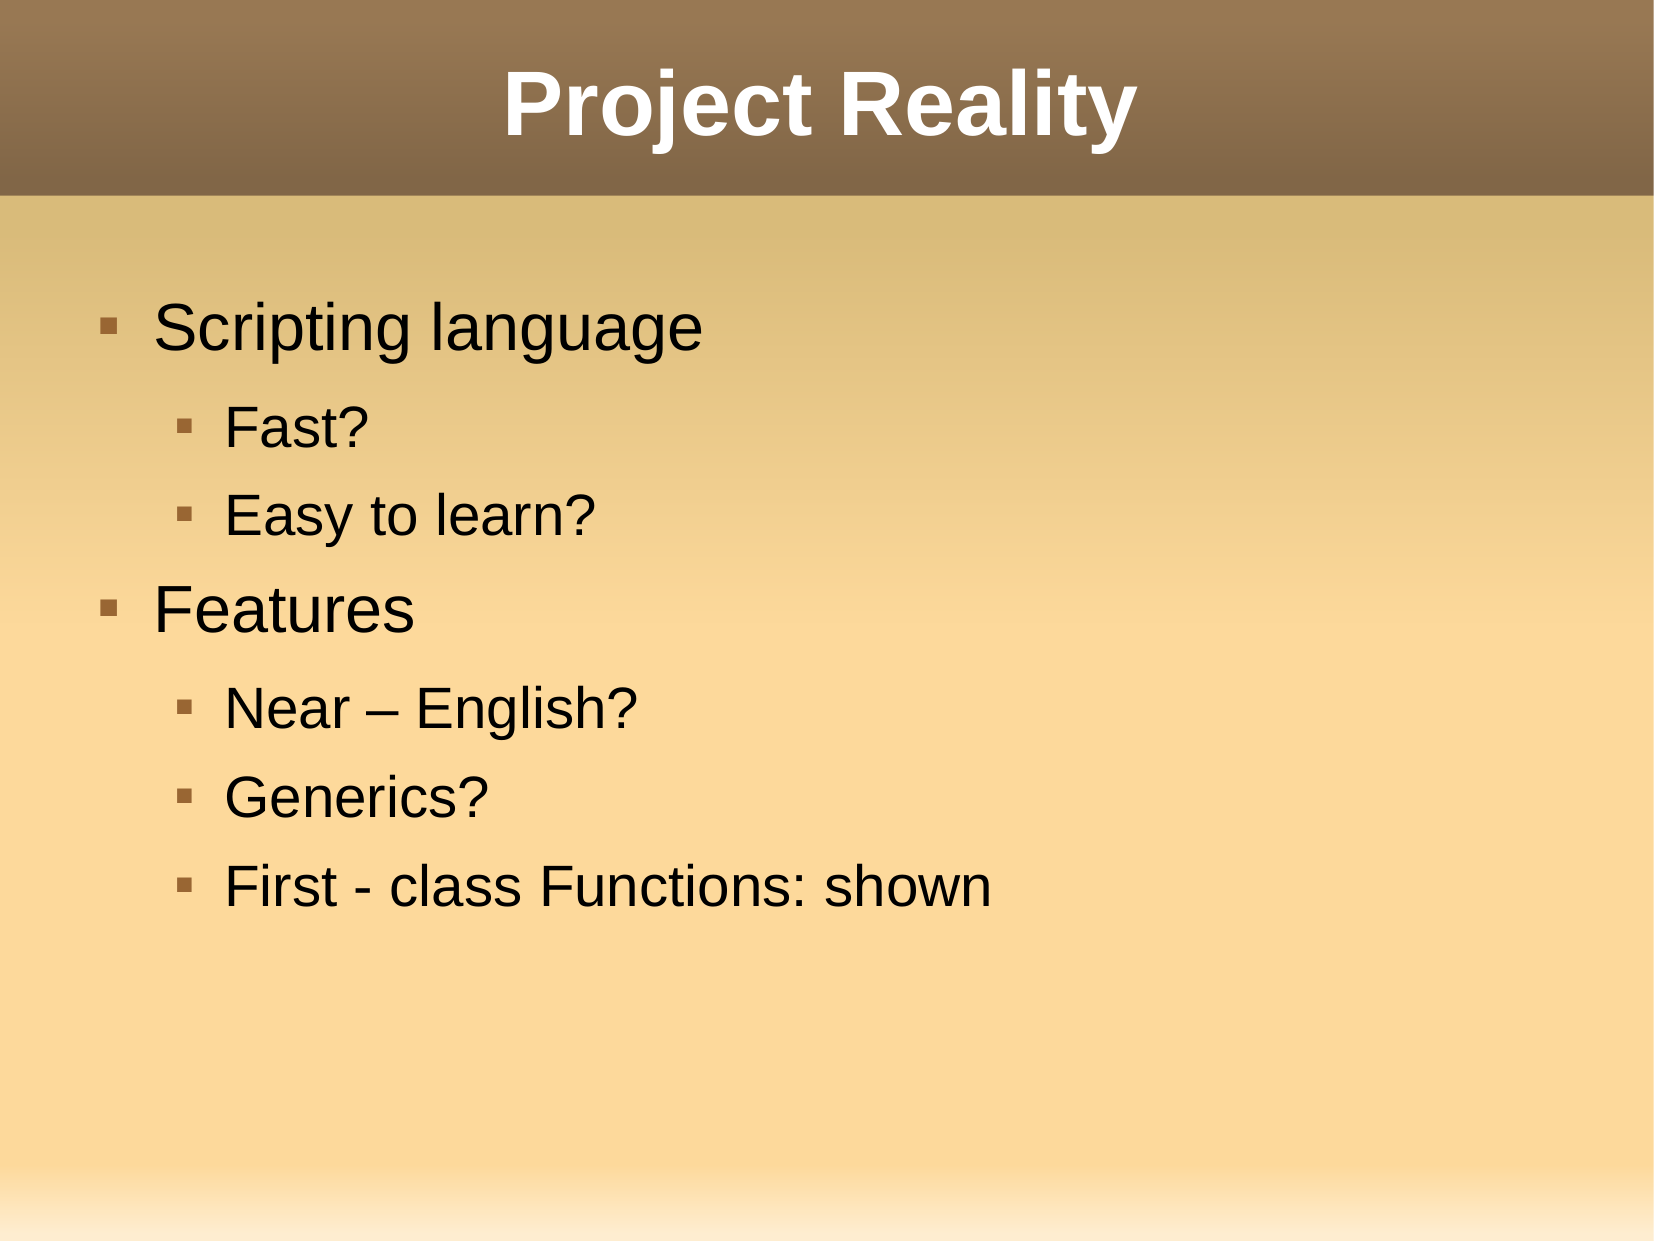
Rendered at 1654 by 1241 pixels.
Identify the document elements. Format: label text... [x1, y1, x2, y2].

title Project Reality [76, 0, 1565, 208]
picture [0, 0, 1654, 1241]
list Scripting language Fast? Easy to learn? Features Near – English? Generics? First - class Functions: shown [82, 290, 1571, 1109]
